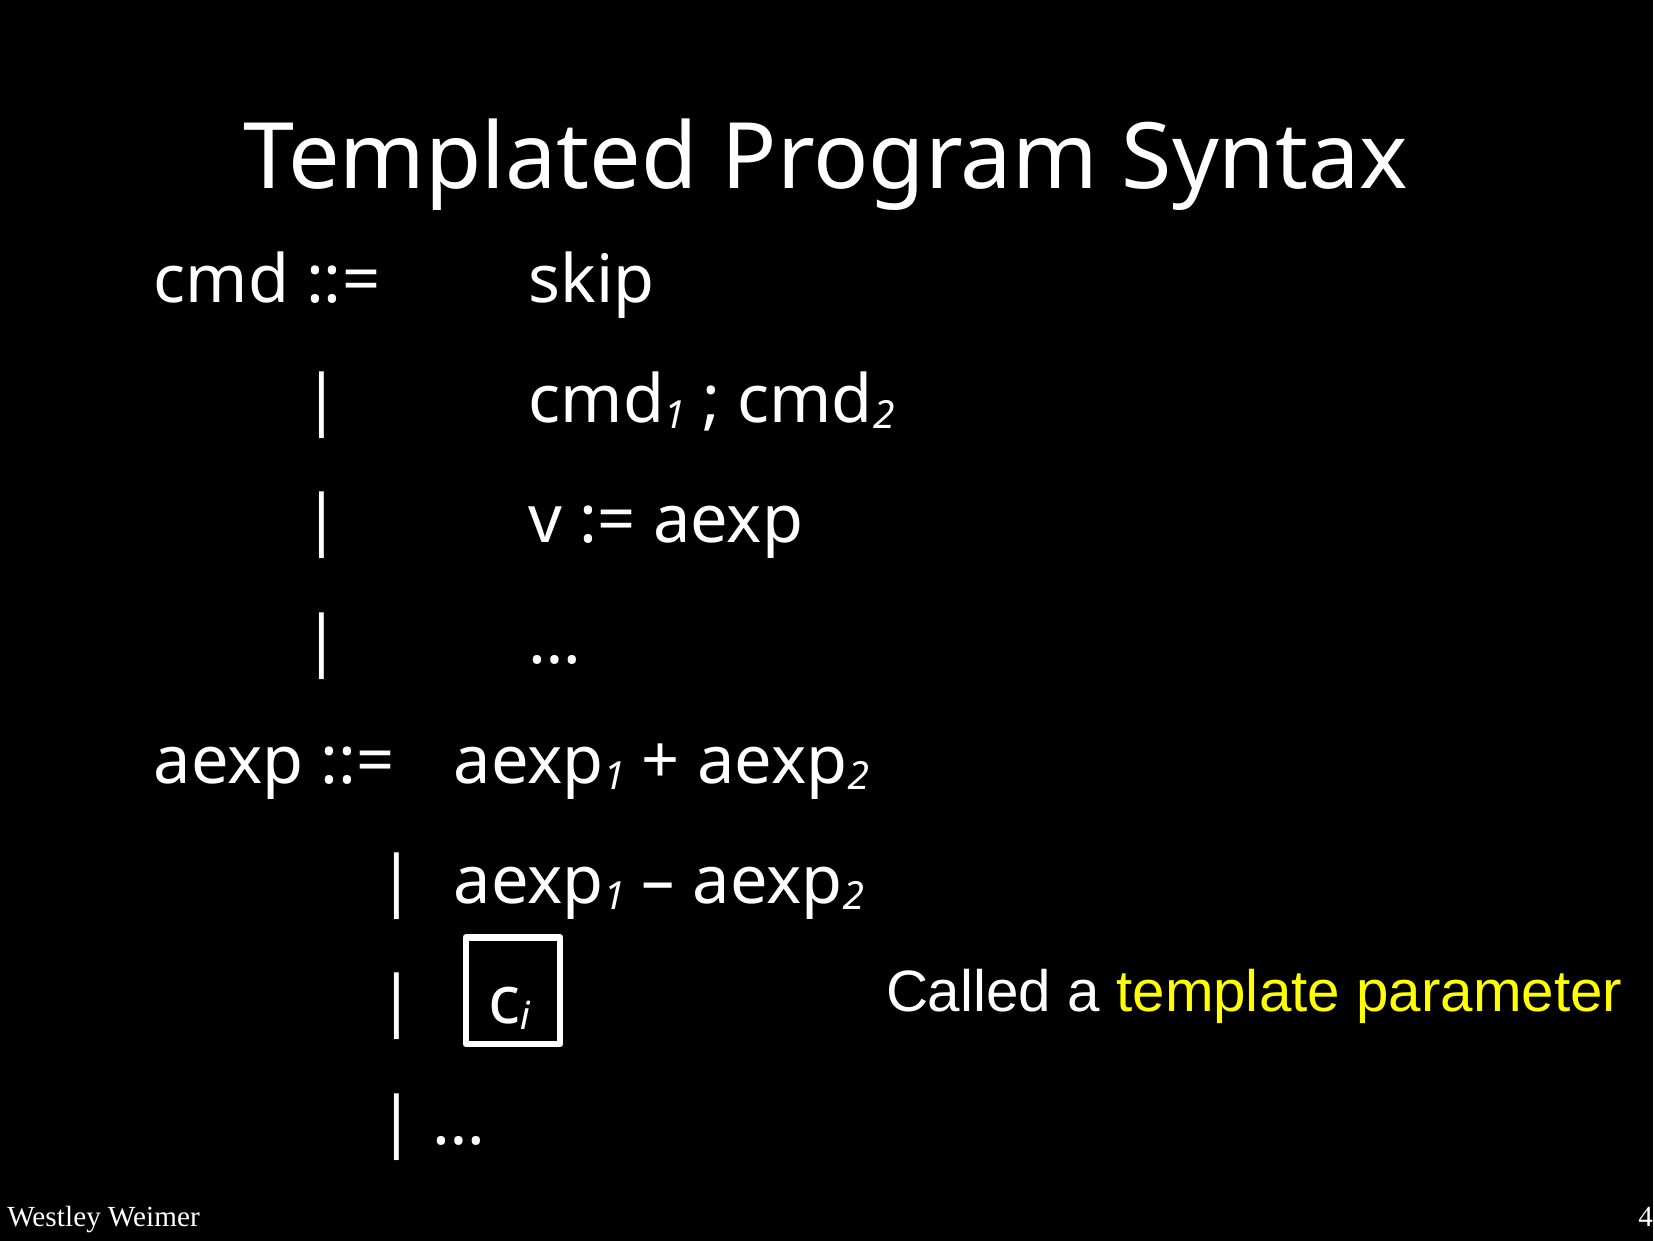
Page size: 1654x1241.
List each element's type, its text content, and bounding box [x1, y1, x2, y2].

list cmd ::= skip | cmd1 ; cmd2 | v := aexp | … aexp ::= aexp1 + aexp2 | aexp1 – aexp2 | ci | … [82, 231, 1571, 1145]
title Templated Program Syntax [82, 49, 1571, 231]
text_box Called a template parameter [871, 951, 1638, 1031]
